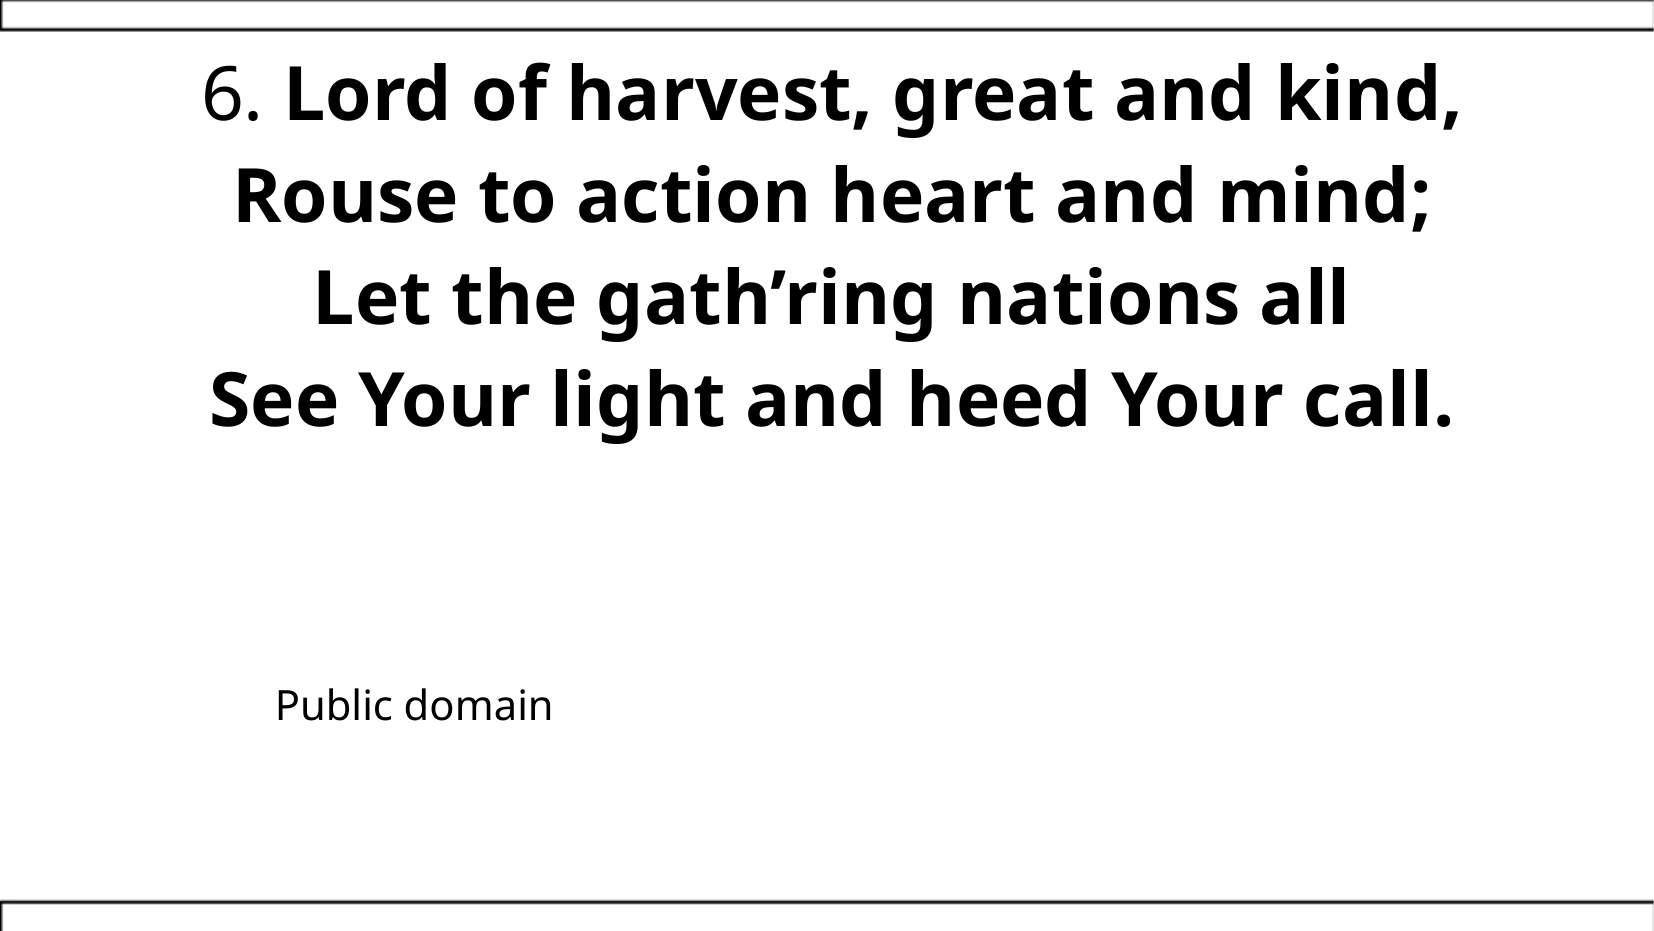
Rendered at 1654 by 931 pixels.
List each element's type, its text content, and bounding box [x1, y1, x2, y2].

picture [0, 0, 1654, 931]
text_box 6. Lord of harvest, great and kind, Rouse to action heart and mind; Let the gath’ring nations all See Your light and heed Your call. Public domain [75, 32, 1591, 724]
